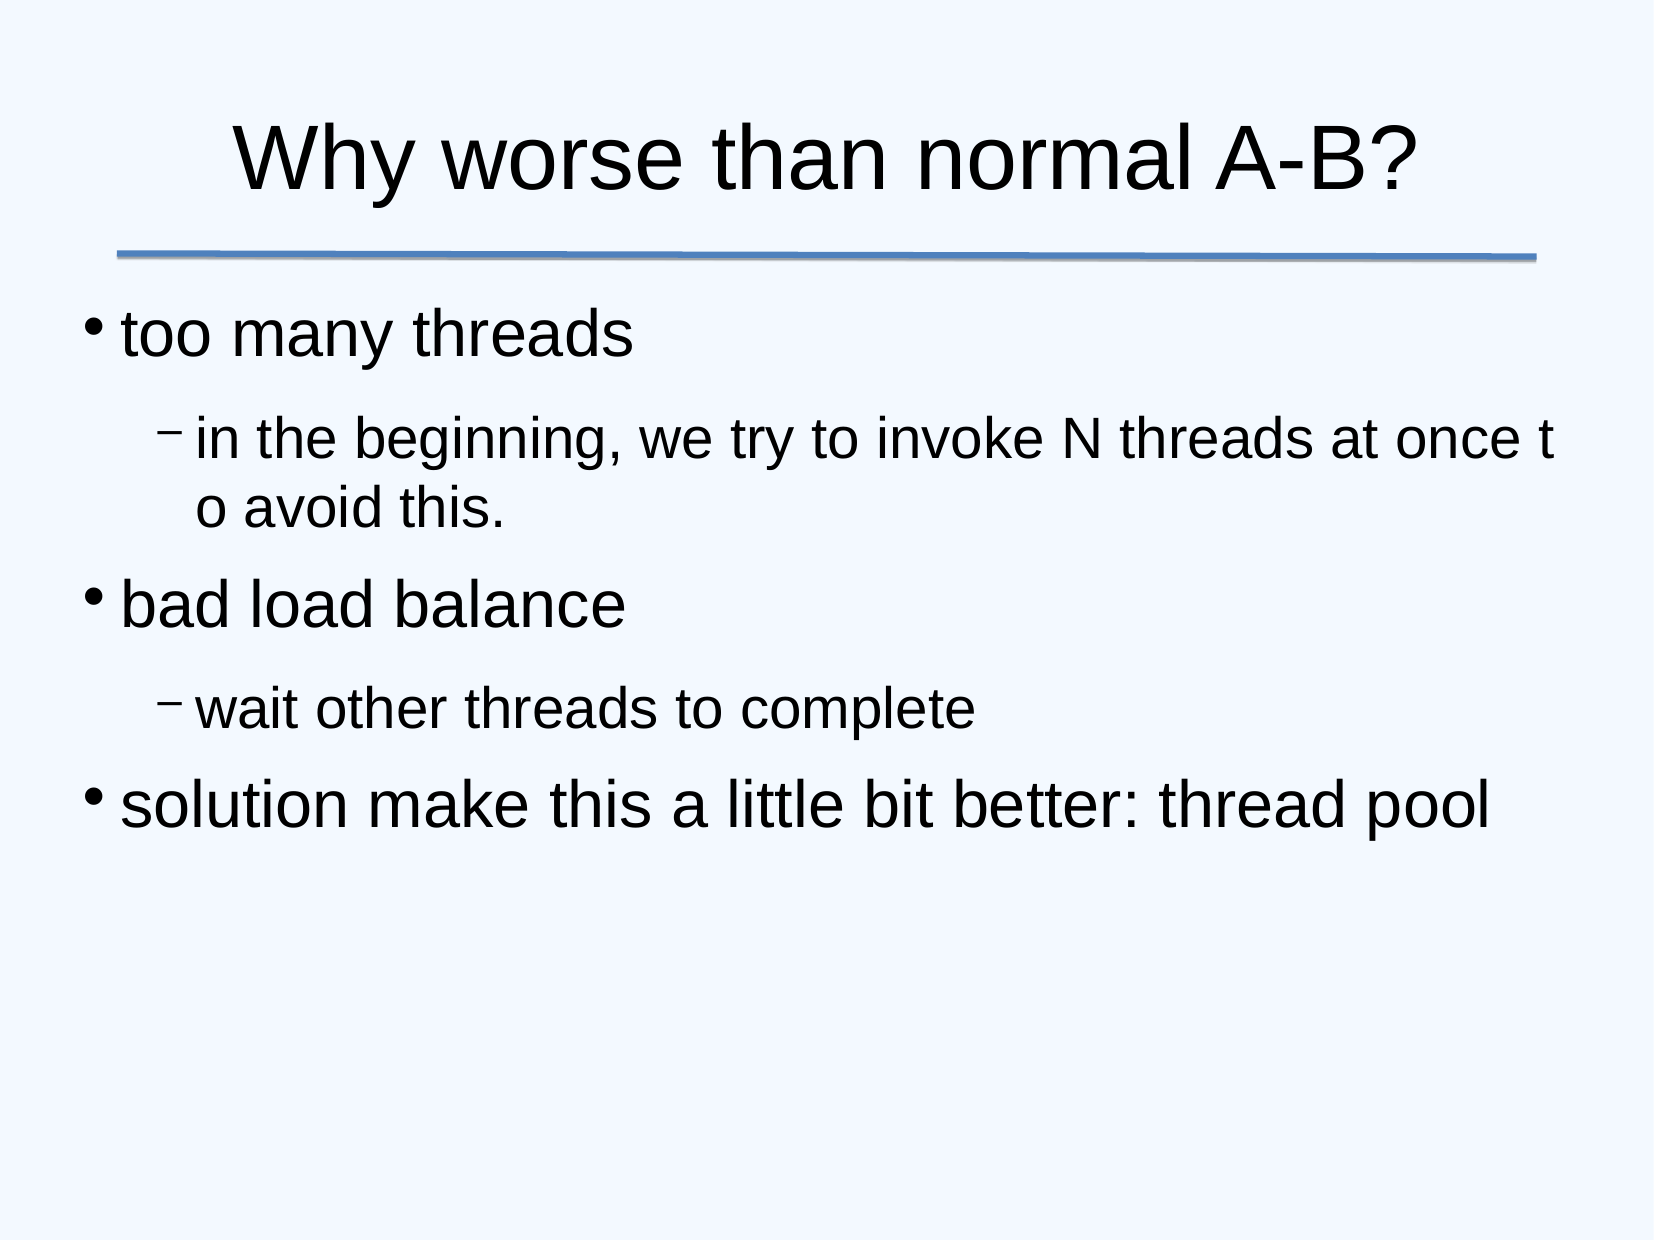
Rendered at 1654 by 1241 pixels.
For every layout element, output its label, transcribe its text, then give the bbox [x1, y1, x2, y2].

list too many threads in the beginning, we try to invoke N threads at once to avoid this. bad load balance wait other threads to complete solution make this a little bit better: thread pool [82, 290, 1571, 1010]
title Why worse than normal A-B? [82, 49, 1571, 257]
